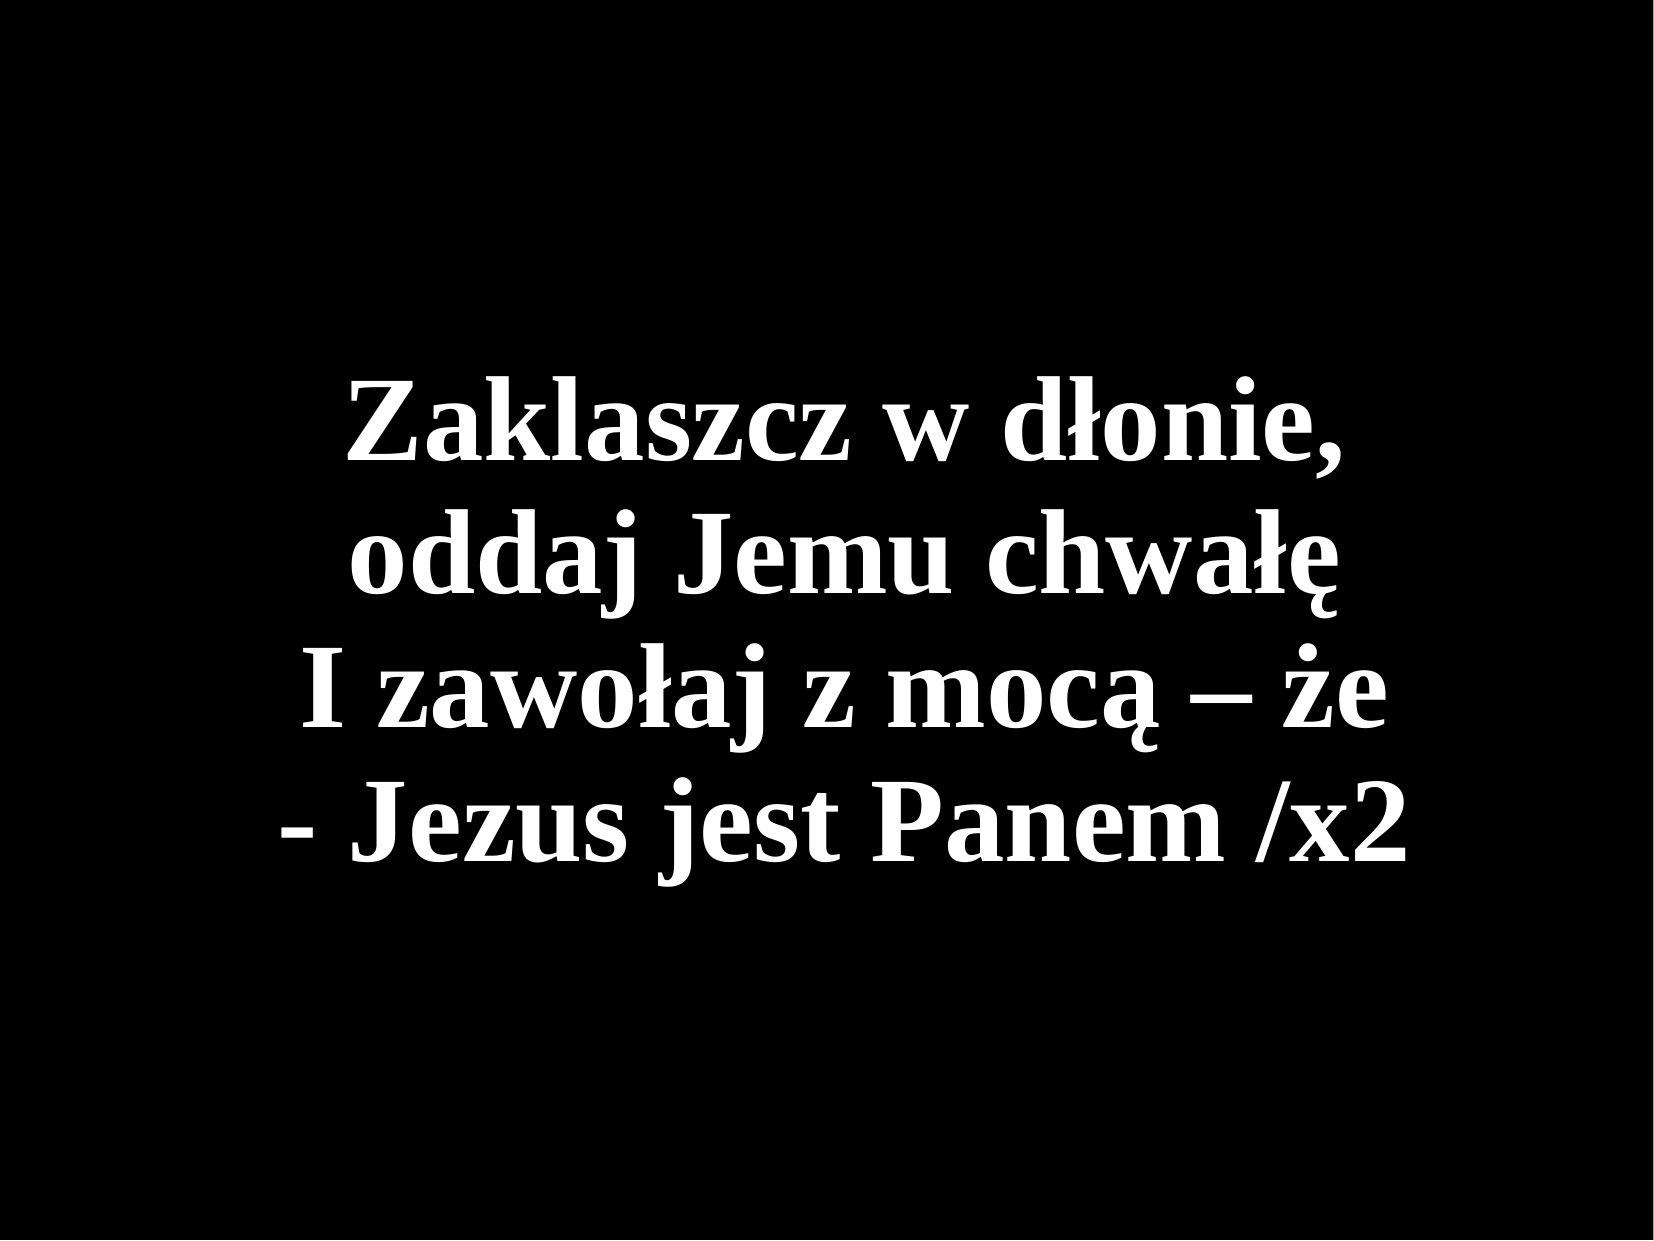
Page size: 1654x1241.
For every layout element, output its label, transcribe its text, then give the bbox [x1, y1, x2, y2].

subtitle Zaklaszcz w dłonie, oddaj Jemu chwałę I zawołaj z mocą – że - Jezus jest Panem /x2 [0, 0, 1654, 1241]
